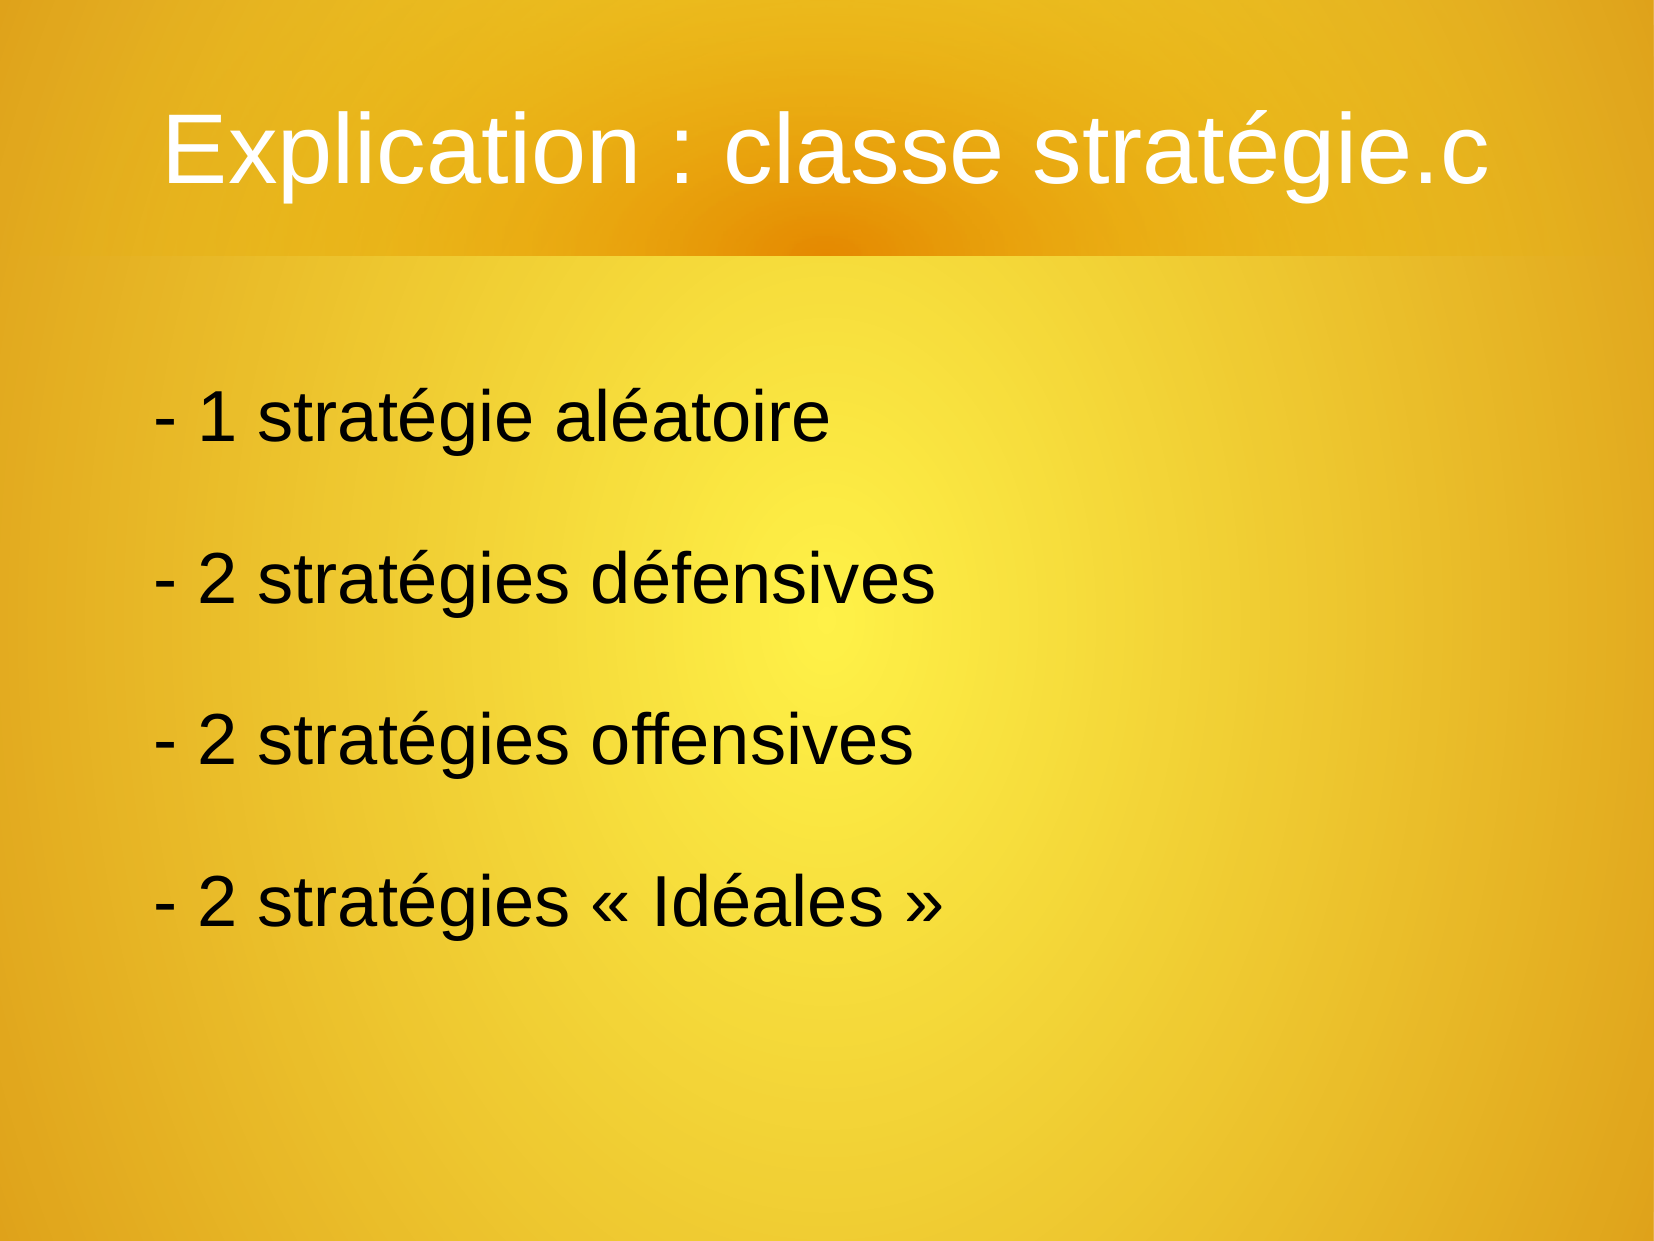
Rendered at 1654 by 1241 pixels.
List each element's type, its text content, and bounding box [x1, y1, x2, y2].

title Explication : classe stratégie.c [82, 47, 1571, 252]
list - 1 stratégie aléatoire - 2 stratégies défensives - 2 stratégies offensives - 2 stratégies « Idéales » [82, 299, 1571, 1019]
